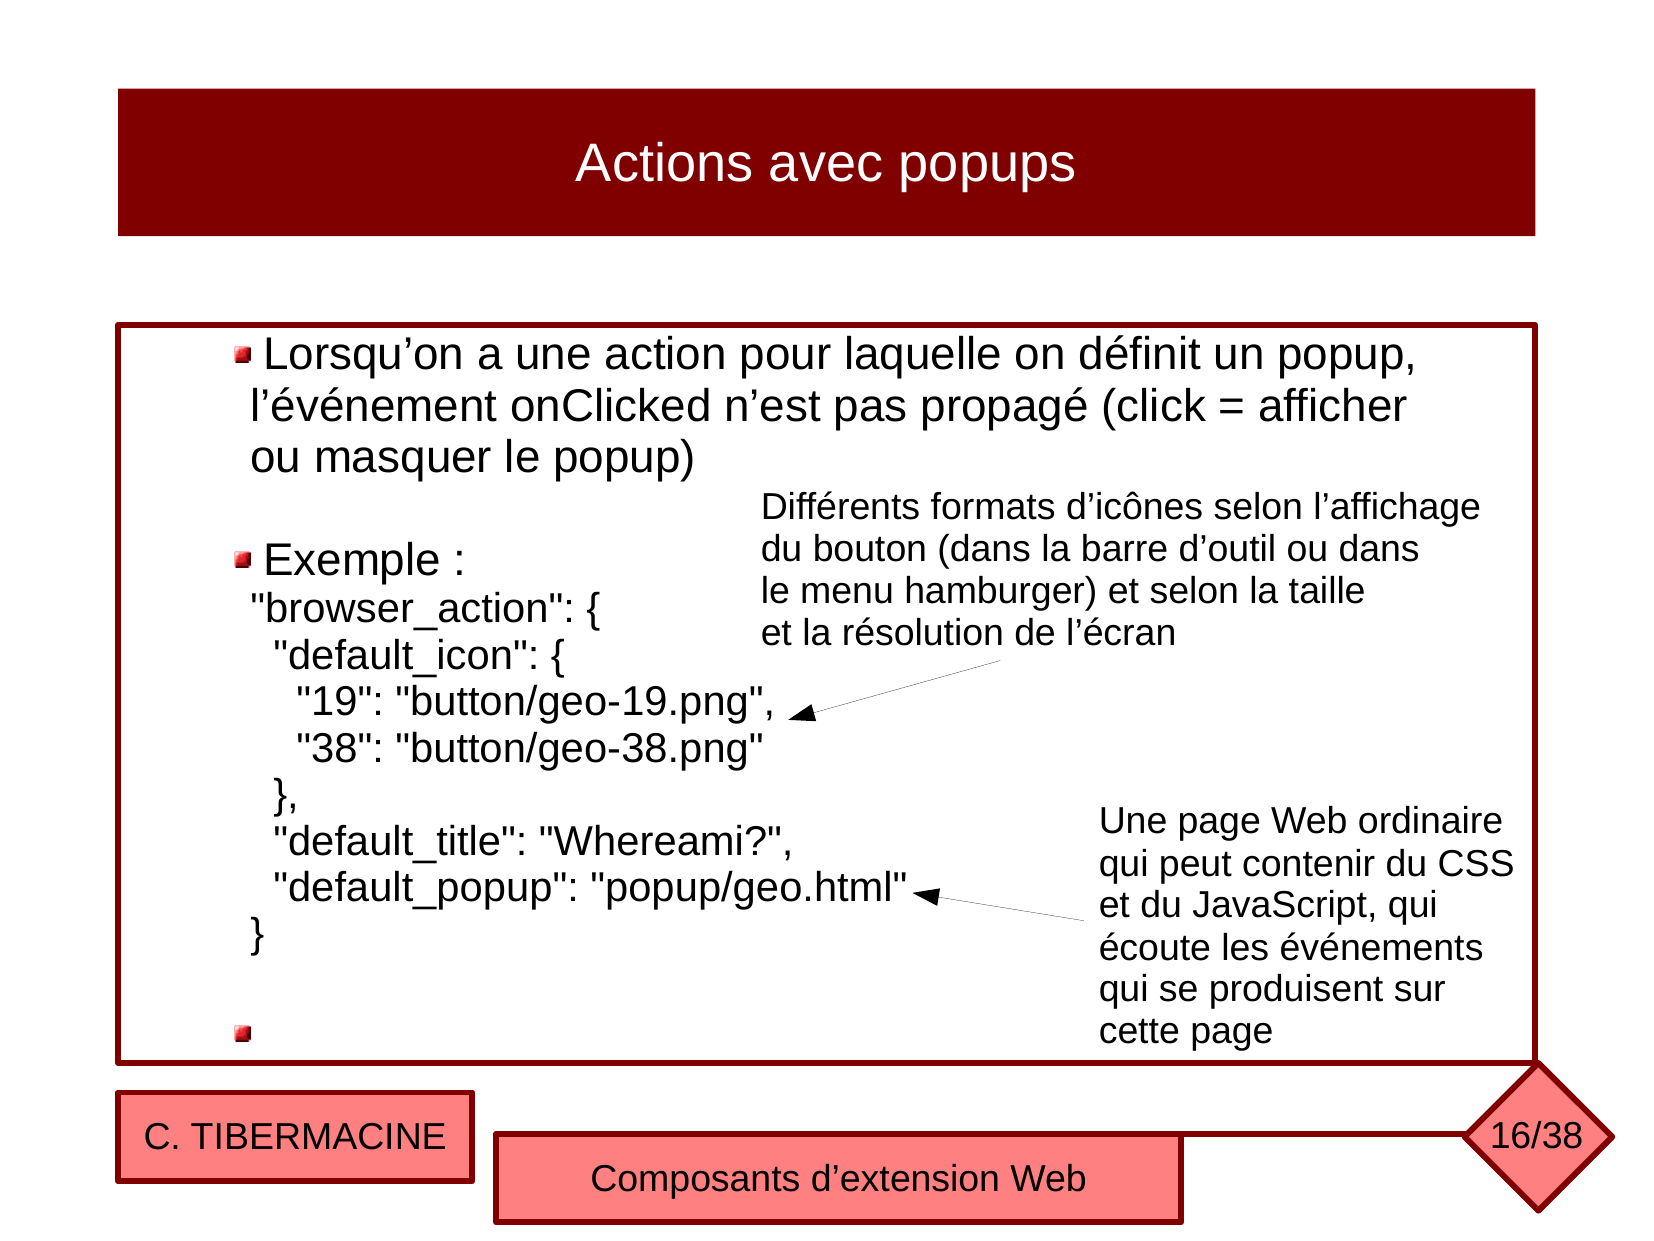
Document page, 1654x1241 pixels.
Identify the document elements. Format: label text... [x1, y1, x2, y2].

text_box [1494, 1062, 1583, 1107]
text_box Différents formats d’icônes selon l’affichage du bouton (dans la barre d’outil ou dans le menu hamburger) et selon la taille et la résolution de l’écran [745, 477, 1507, 661]
text_box <numéro>/38 [1475, 1107, 1654, 1164]
text_box Une page Web ordinaire qui peut contenir du CSS et du JavaScript, qui écoute les événements qui se produisent sur cette page [1083, 792, 1530, 1060]
text_box C. TIBERMACINE [118, 1092, 473, 1182]
picture [234, 346, 251, 363]
text_box [1491, 1164, 1586, 1211]
text_box Lorsqu’on a une action pour laquelle on définit un popup, l’événement onClicked n’est pas propagé (click = afficher ou masquer le popup) Exemple : "browser_action": { "default_icon": { "19": "button/geo-19.png", "38": "button/geo-38.png" }, "default_title": "Whereami?", "default_popup": "popup/geo.html" } [118, 324, 1536, 1063]
picture [234, 551, 251, 568]
text_box Actions avec popups [118, 88, 1536, 237]
text_box Composants d’extension Web [496, 1133, 1182, 1223]
picture [234, 1025, 251, 1042]
text_box [1464, 1126, 1475, 1148]
